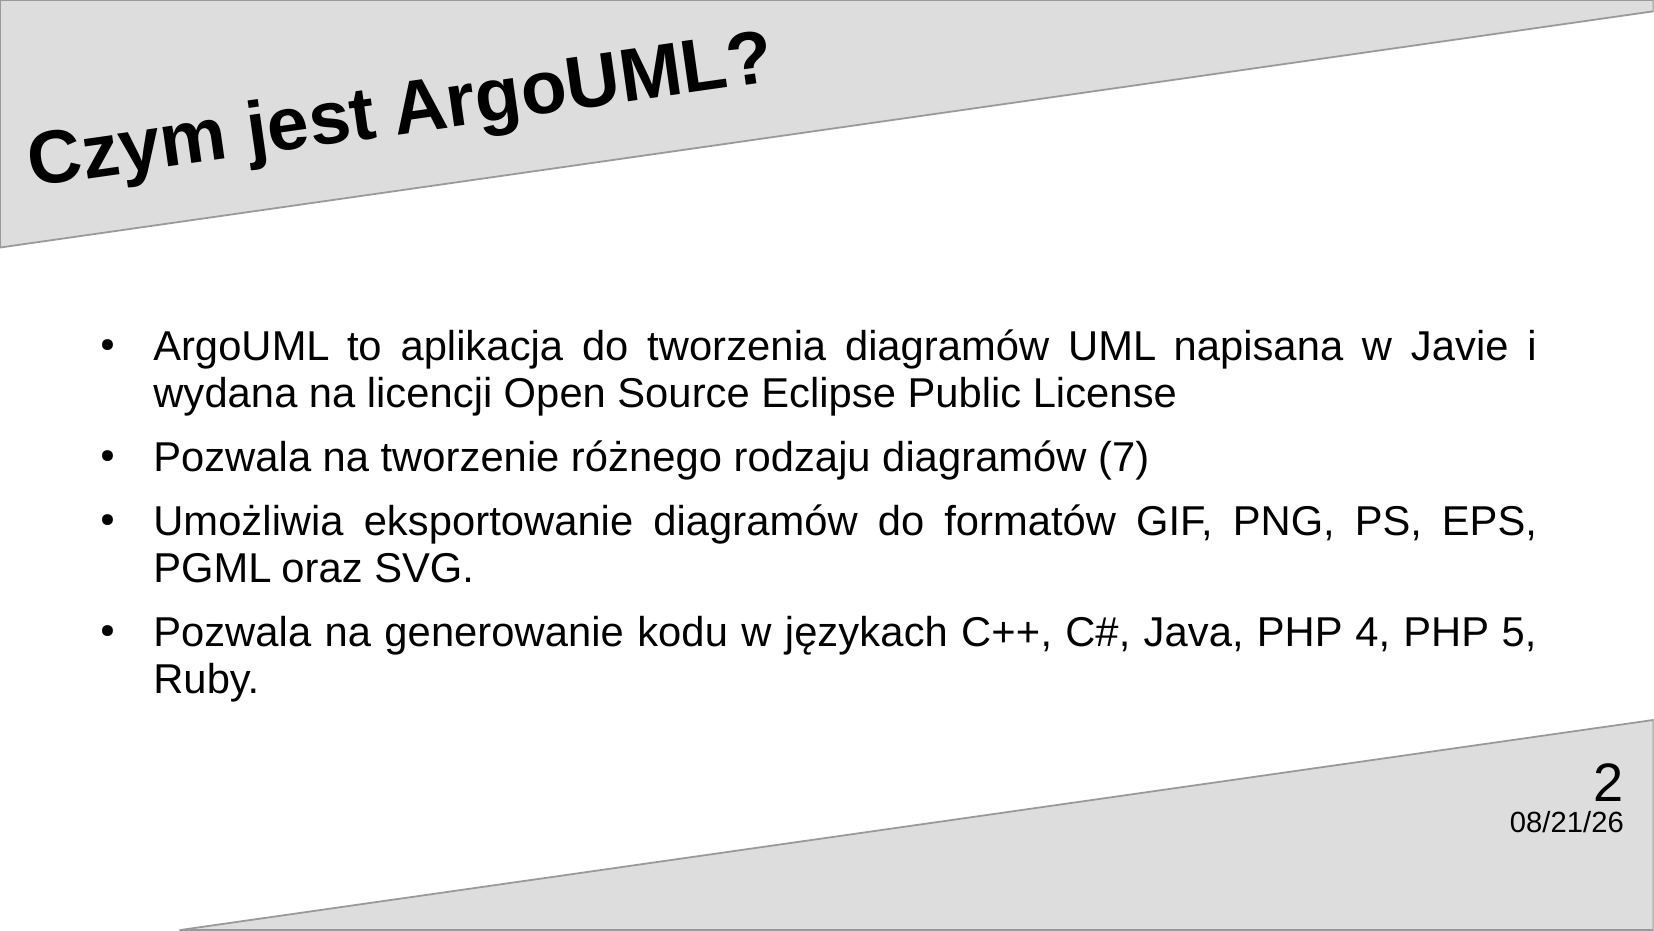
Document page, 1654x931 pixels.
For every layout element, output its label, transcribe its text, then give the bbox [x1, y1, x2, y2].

title Czym jest ArgoUML? [16, 0, 1501, 239]
list ArgoUML to aplikacja do tworzenia diagramów UML napisana w Javie i wydana na licencji Open Source Eclipse Public License Pozwala na tworzenie różnego rodzaju diagramów (7) Umożliwia eksportowanie diagramów do formatów GIF, PNG, PS, EPS, PGML oraz SVG. Pozwala na generowanie kodu w językach C++, C#, Java, PHP 4, PHP 5, Ruby. [82, 323, 1538, 863]
